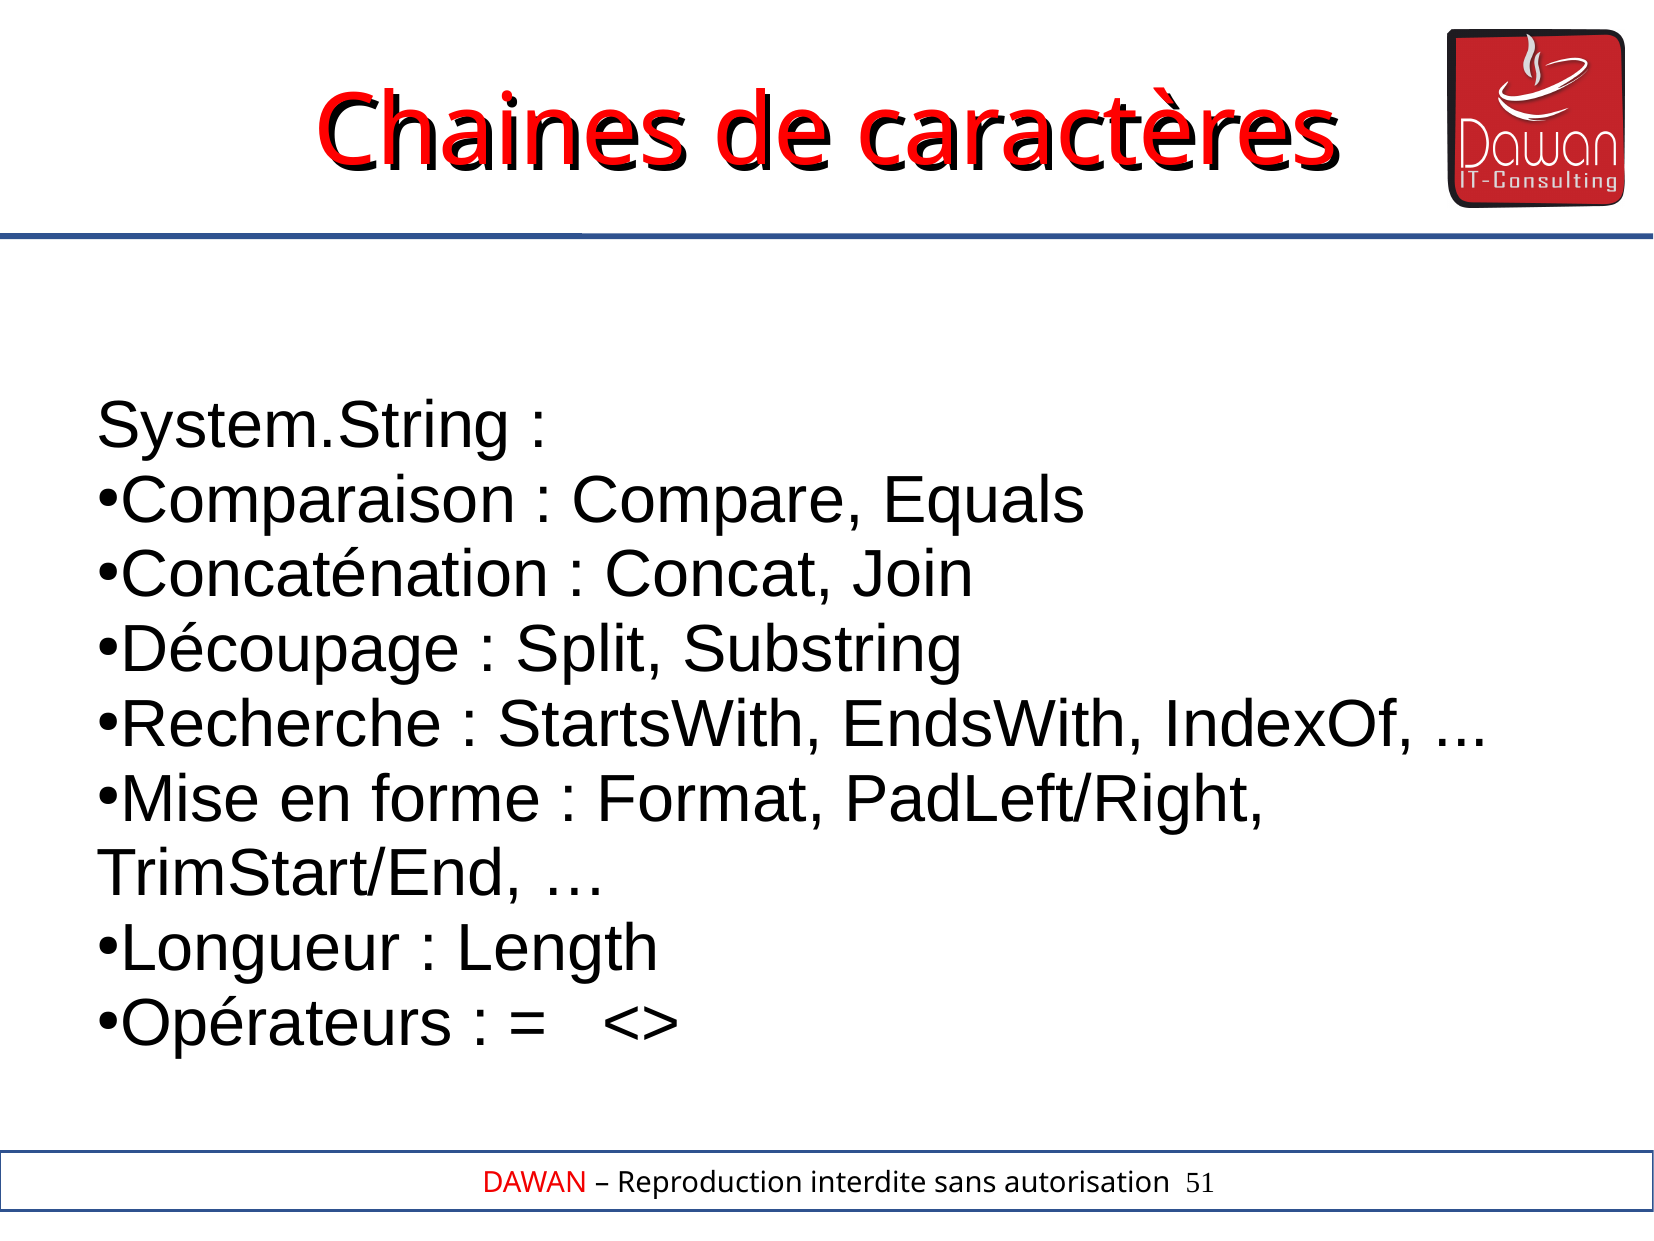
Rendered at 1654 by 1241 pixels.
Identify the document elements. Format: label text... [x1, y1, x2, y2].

text_box [1185, 1163, 1565, 1228]
text_box System.String : Comparaison : Compare, Equals Concaténation : Concat, Join Découpage : Split, Substring Recherche : StartsWith, EndsWith, IndexOf, ... Mise en forme : Format, PadLeft/Right, TrimStart/End, … Longueur : Length Opérateurs : = <> [81, 379, 1565, 1068]
text_box Chaines de caractères [88, 50, 1565, 182]
